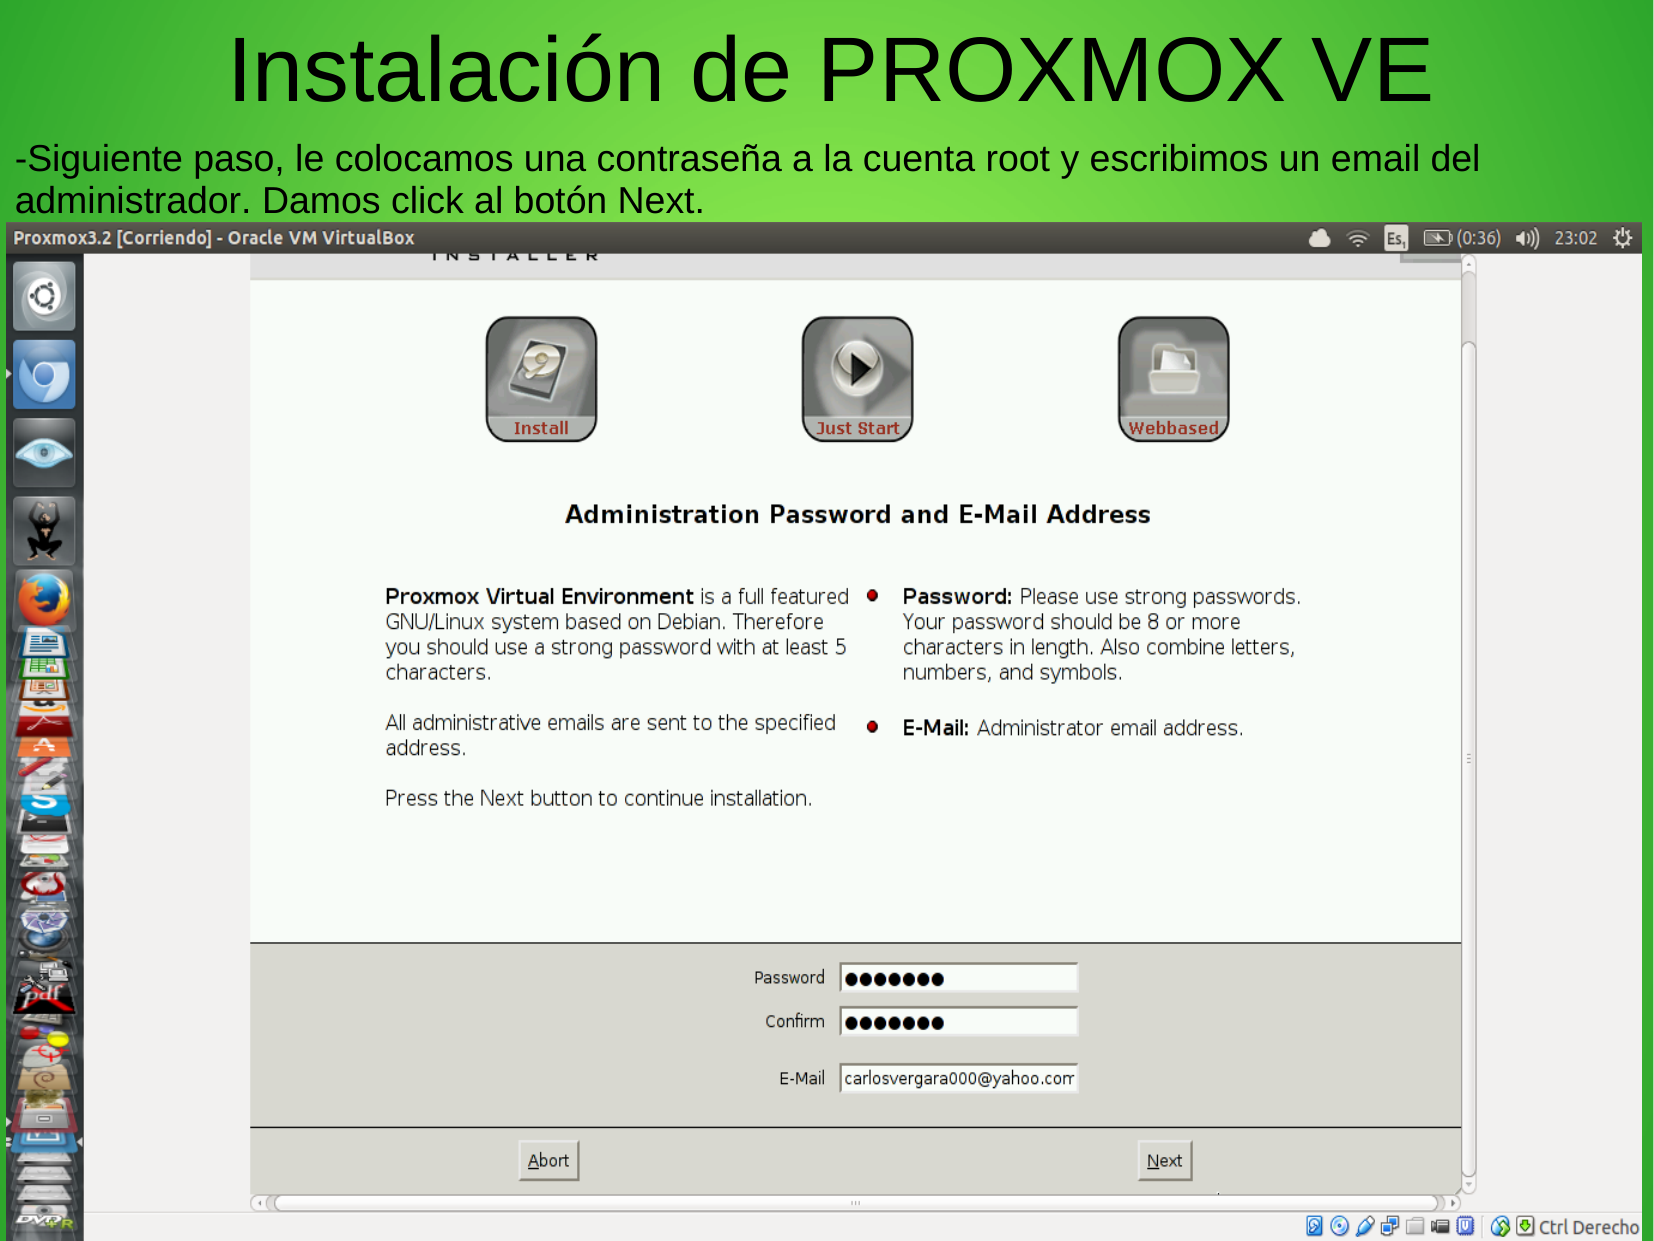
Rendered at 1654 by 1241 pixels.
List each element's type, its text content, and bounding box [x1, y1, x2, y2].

text_box -Siguiente paso, le colocamos una contraseña a la cuenta root y escribimos un email del administrador. Damos click al botón Next. [0, 129, 1654, 230]
picture [0, 0, 1654, 129]
picture [0, 222, 1654, 1241]
text_box Instalación de PROXMOX VE [212, 11, 1452, 129]
